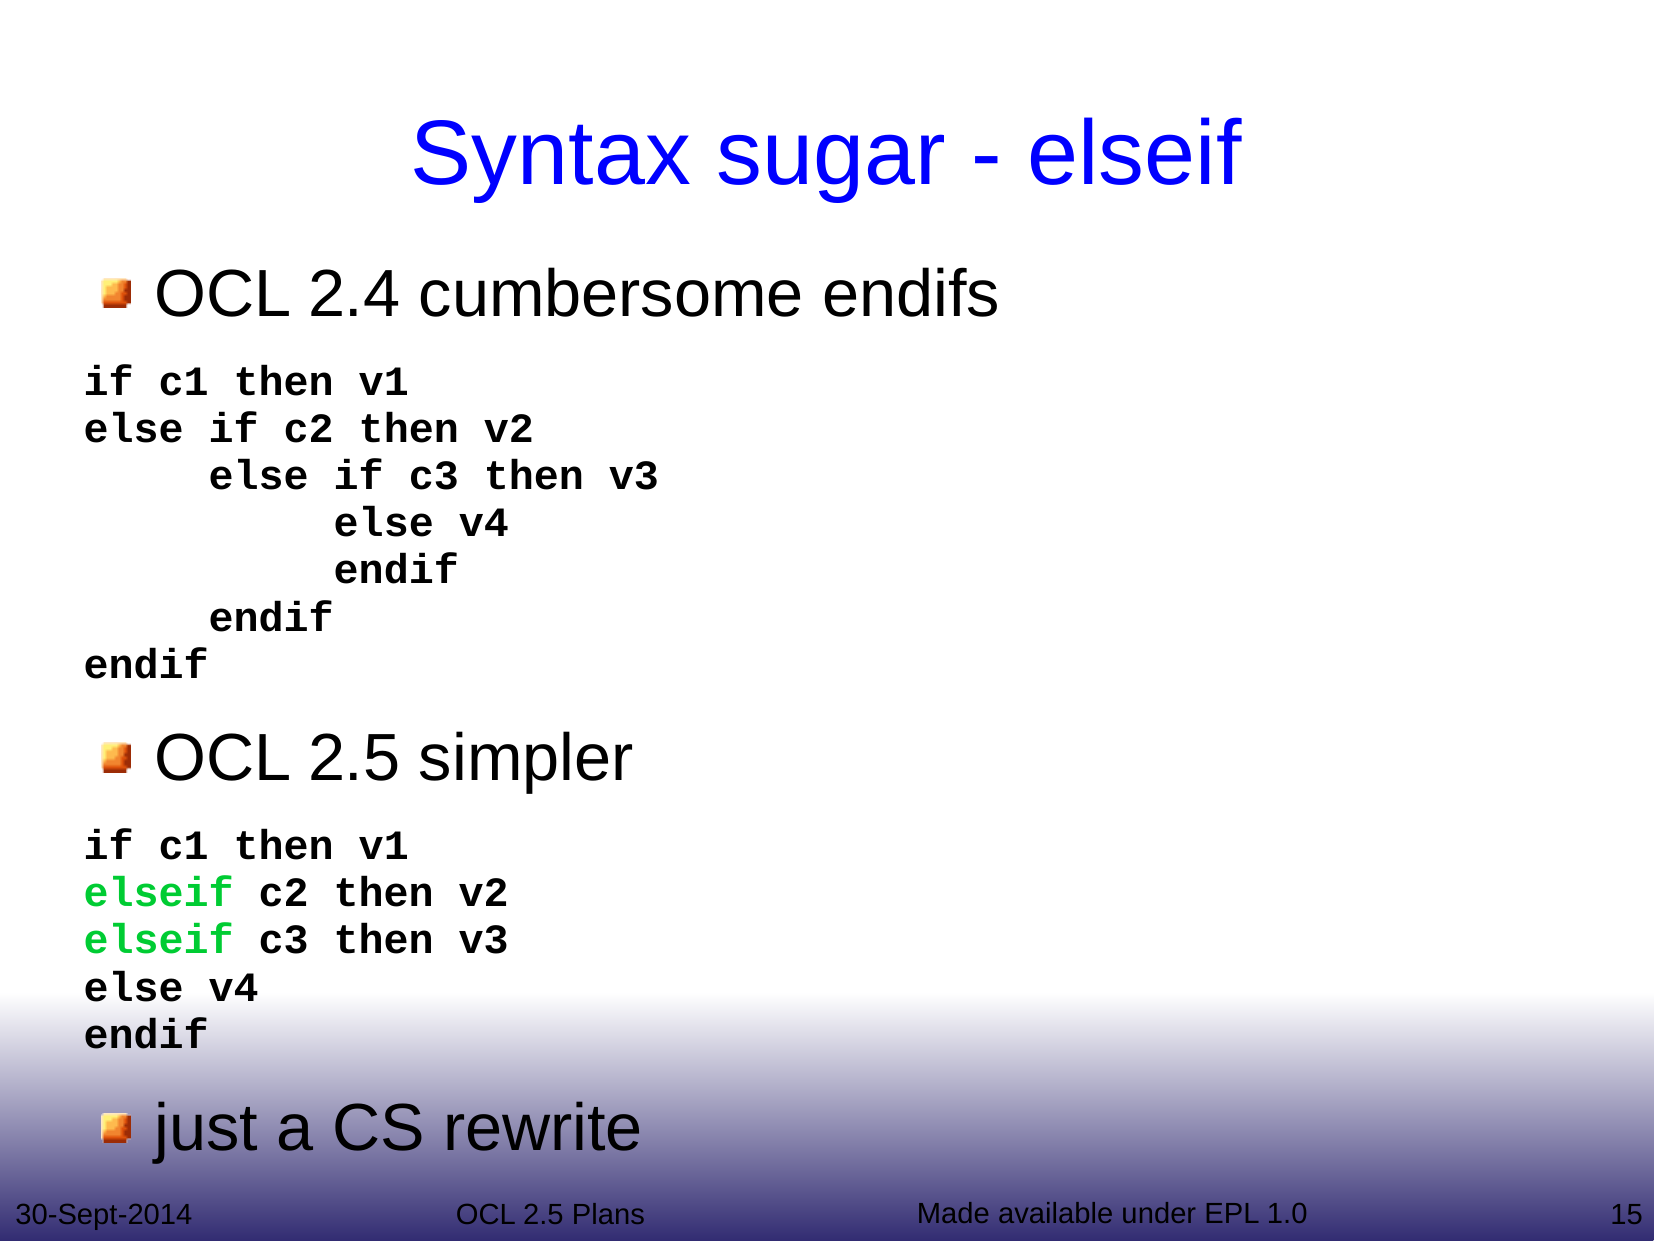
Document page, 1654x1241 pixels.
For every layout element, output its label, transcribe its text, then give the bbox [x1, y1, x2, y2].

title Syntax sugar - elseif [82, 49, 1571, 257]
list OCL 2.4 cumbersome endifs if c1 then v1 else if c2 then v2 else if c3 then v3 else v4 endif endif endif OCL 2.5 simpler if c1 then v1 elseif c2 then v2 elseif c3 then v3 else v4 endif just a CS rewrite [83, 255, 1572, 1172]
